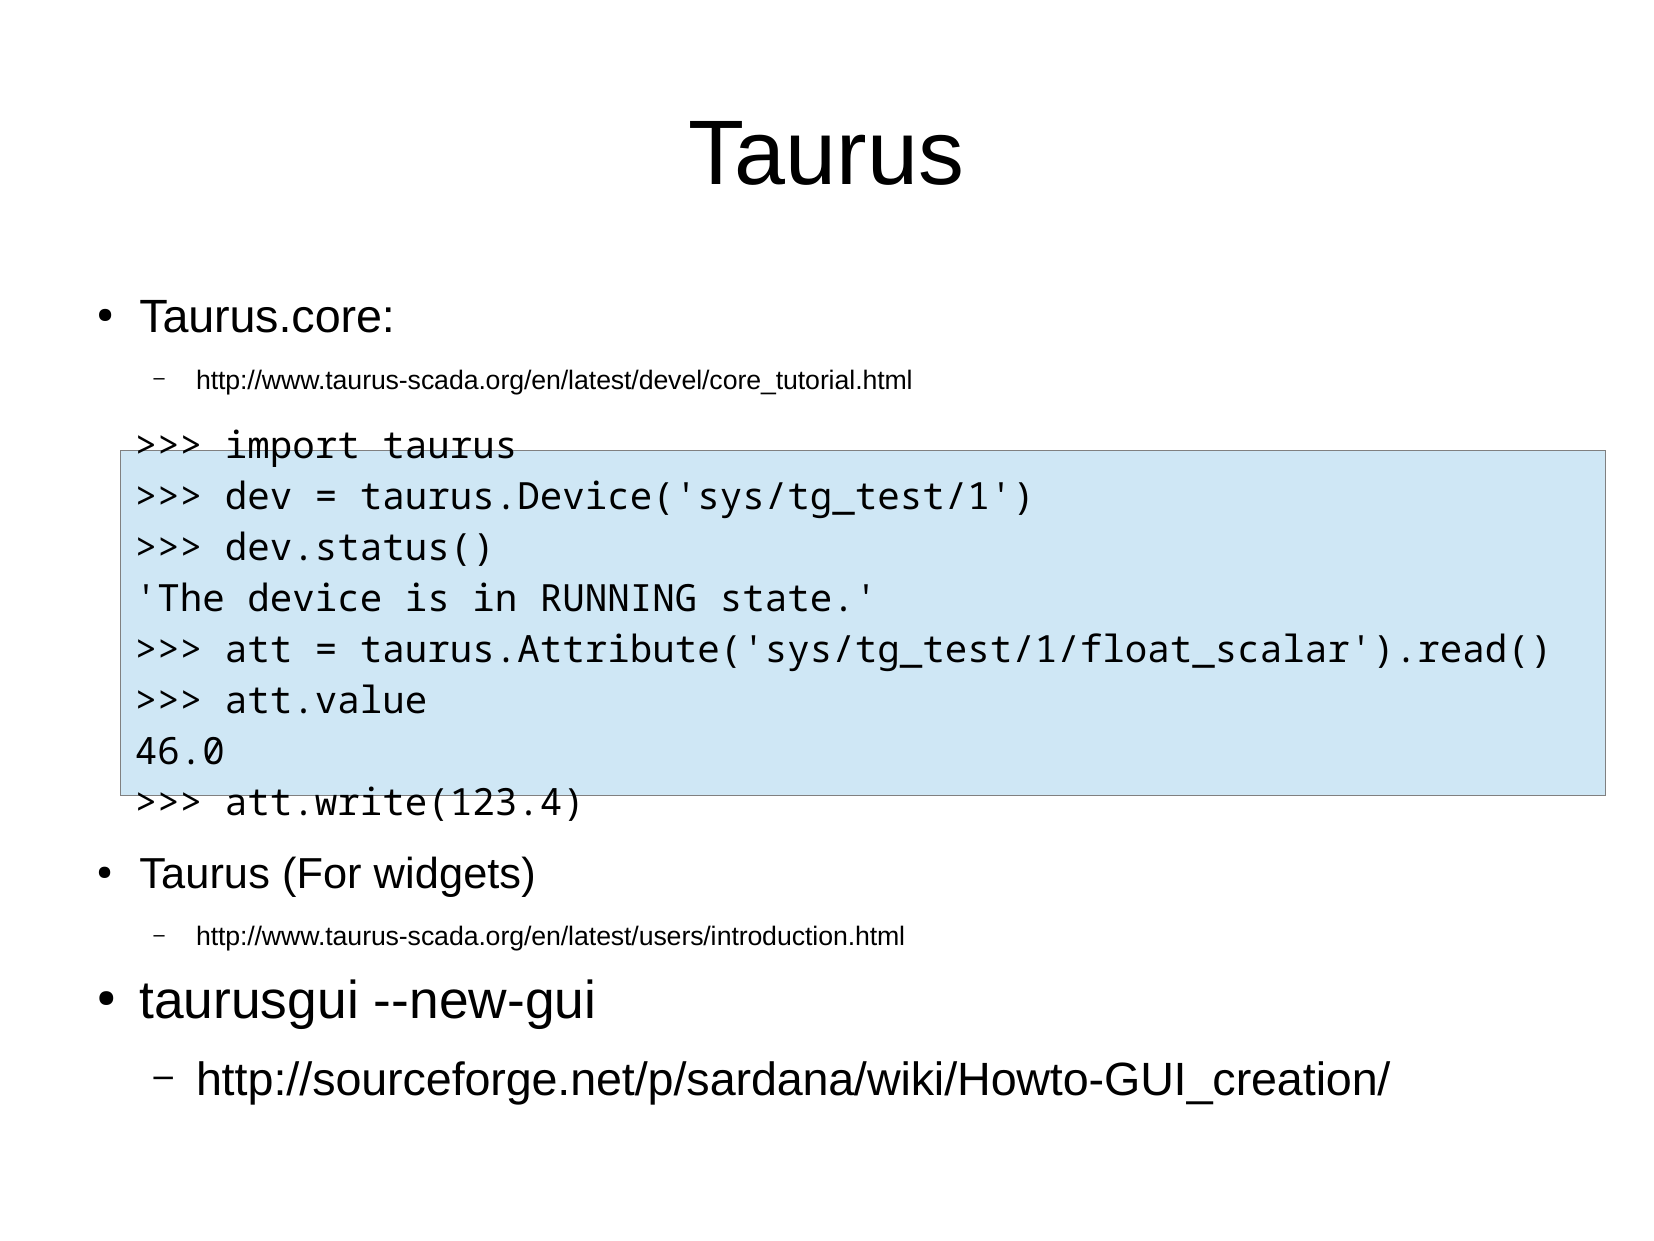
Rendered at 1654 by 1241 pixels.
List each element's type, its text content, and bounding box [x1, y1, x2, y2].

title Taurus [82, 56, 1571, 250]
list Taurus.core: http://www.taurus-scada.org/en/latest/devel/core_tutorial.html Taurus (For widgets) http://www.taurus-scada.org/en/latest/users/introduction.html taurusgui --new-gui http://sourceforge.net/p/sardana/wiki/Howto-GUI_creation/ [82, 290, 1538, 1109]
text_box >>> import taurus >>> dev = taurus.Device('sys/tg_test/1') >>> dev.status() 'The device is in RUNNING state.' >>> att = taurus.Attribute('sys/tg_test/1/float_scalar').read() >>> att.value 46.0 >>> att.write(123.4) [120, 450, 1606, 796]
